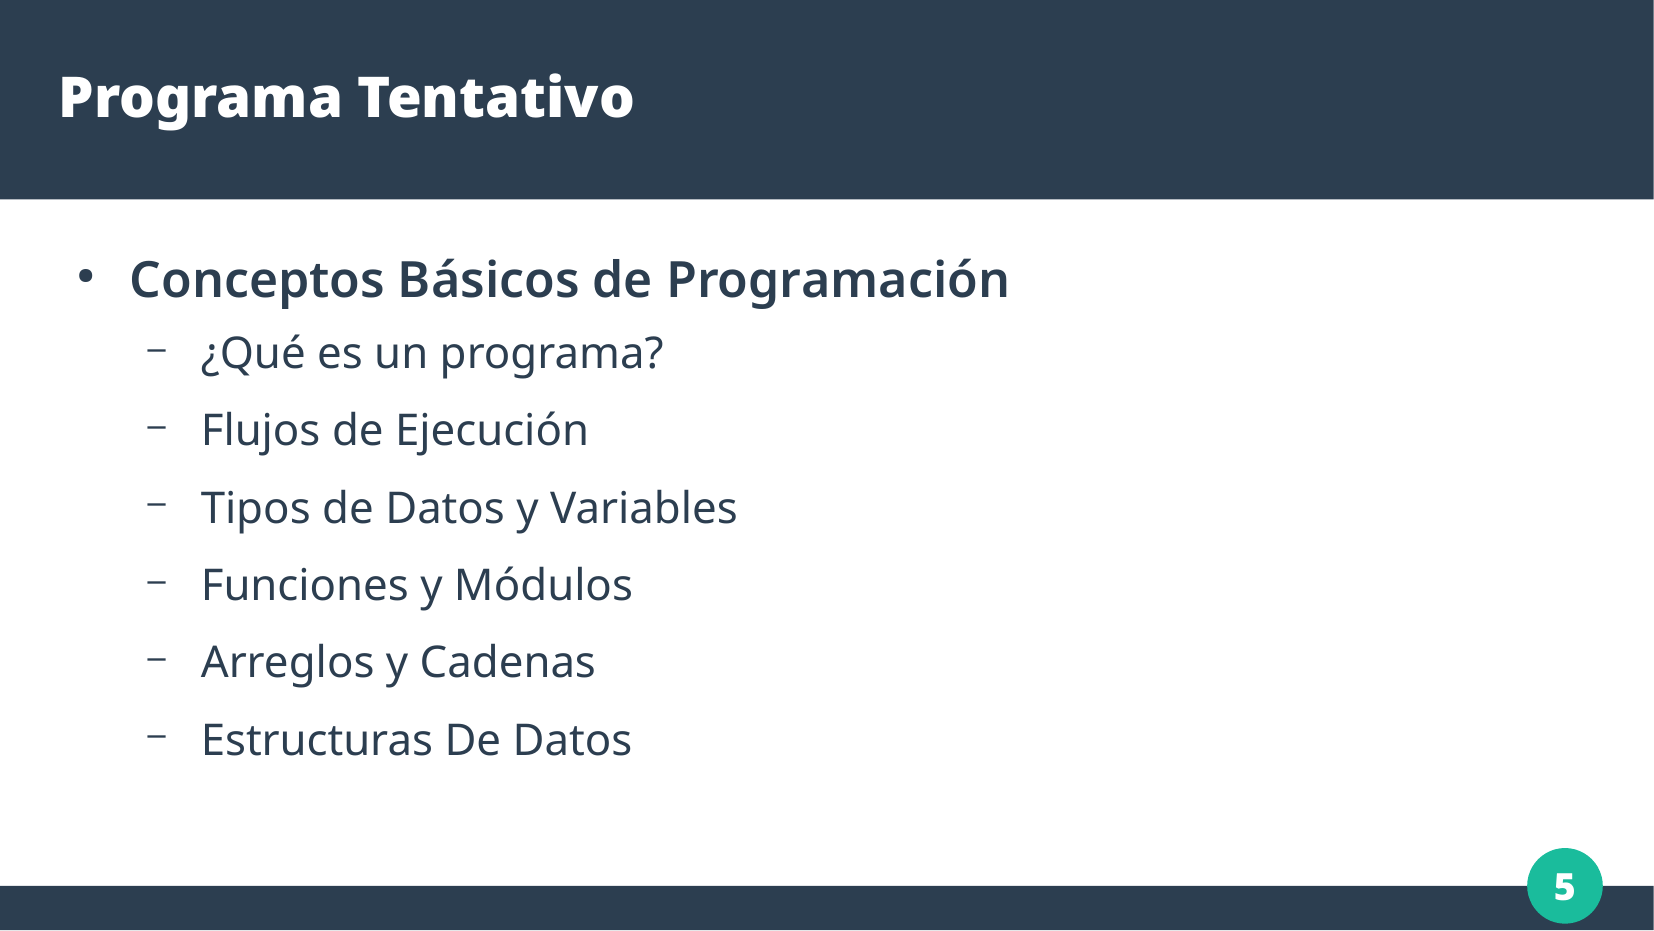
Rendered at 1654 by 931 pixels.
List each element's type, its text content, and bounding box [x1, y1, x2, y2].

list Conceptos Básicos de Programación ¿Qué es un programa? Flujos de Ejecución Tipos de Datos y Variables Funciones y Módulos Arreglos y Cadenas Estructuras De Datos [59, 243, 1595, 864]
title Programa Tentativo [59, 37, 1595, 155]
